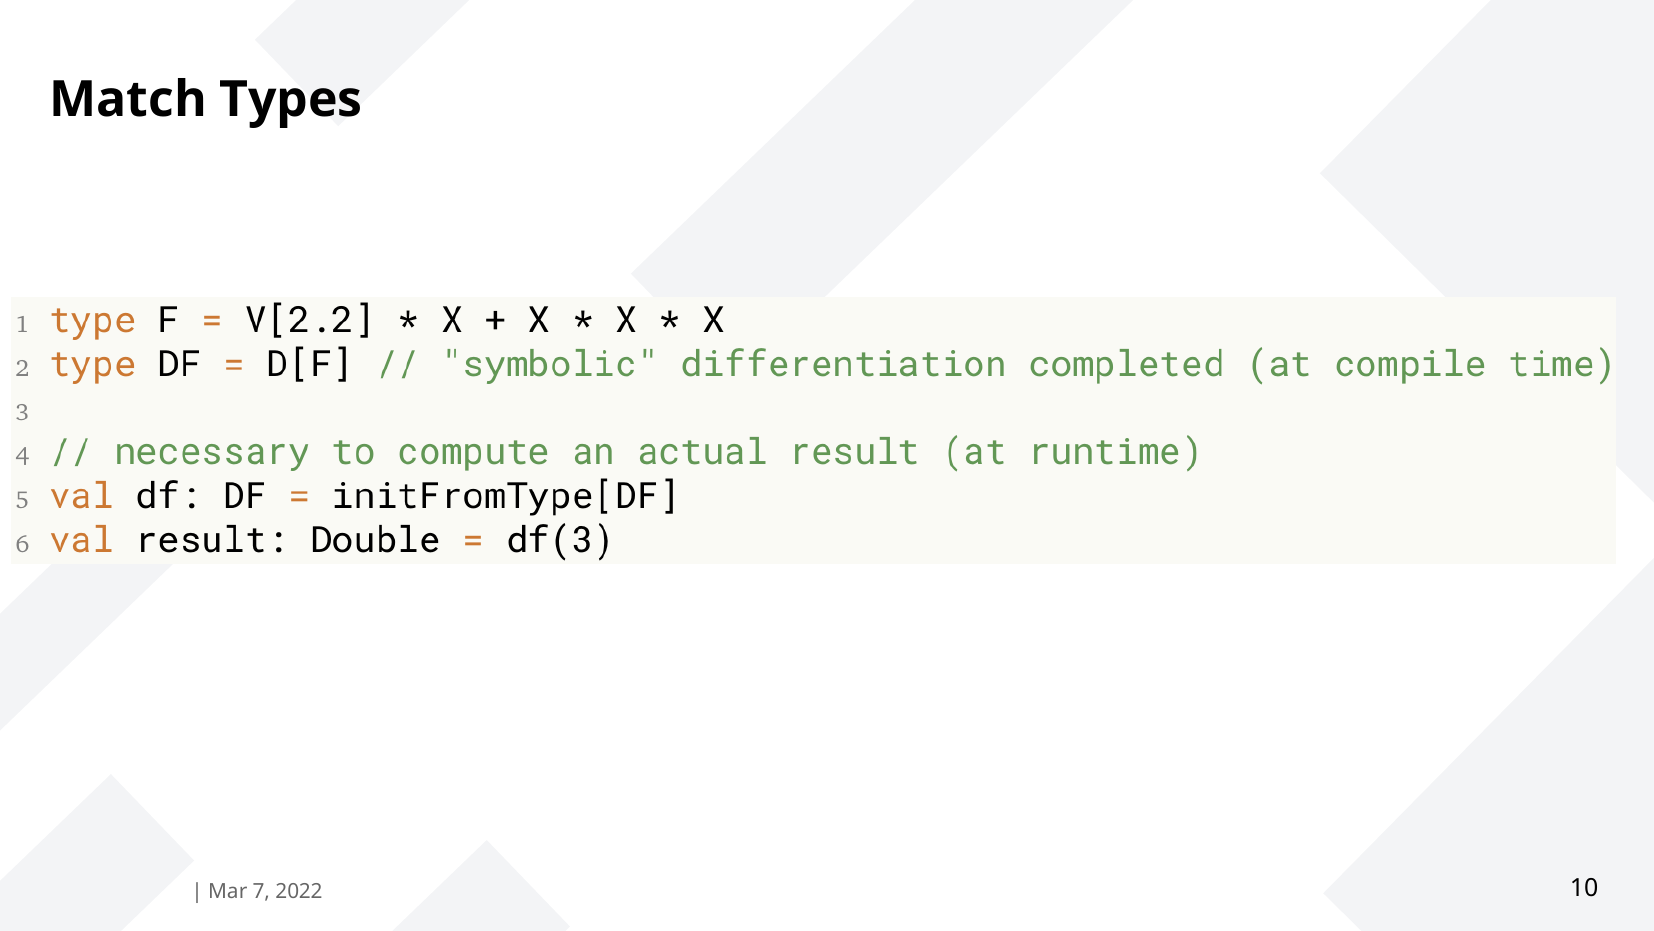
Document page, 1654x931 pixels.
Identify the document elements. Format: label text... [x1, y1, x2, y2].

picture [11, 297, 1616, 565]
title Match Types [49, 37, 1538, 158]
